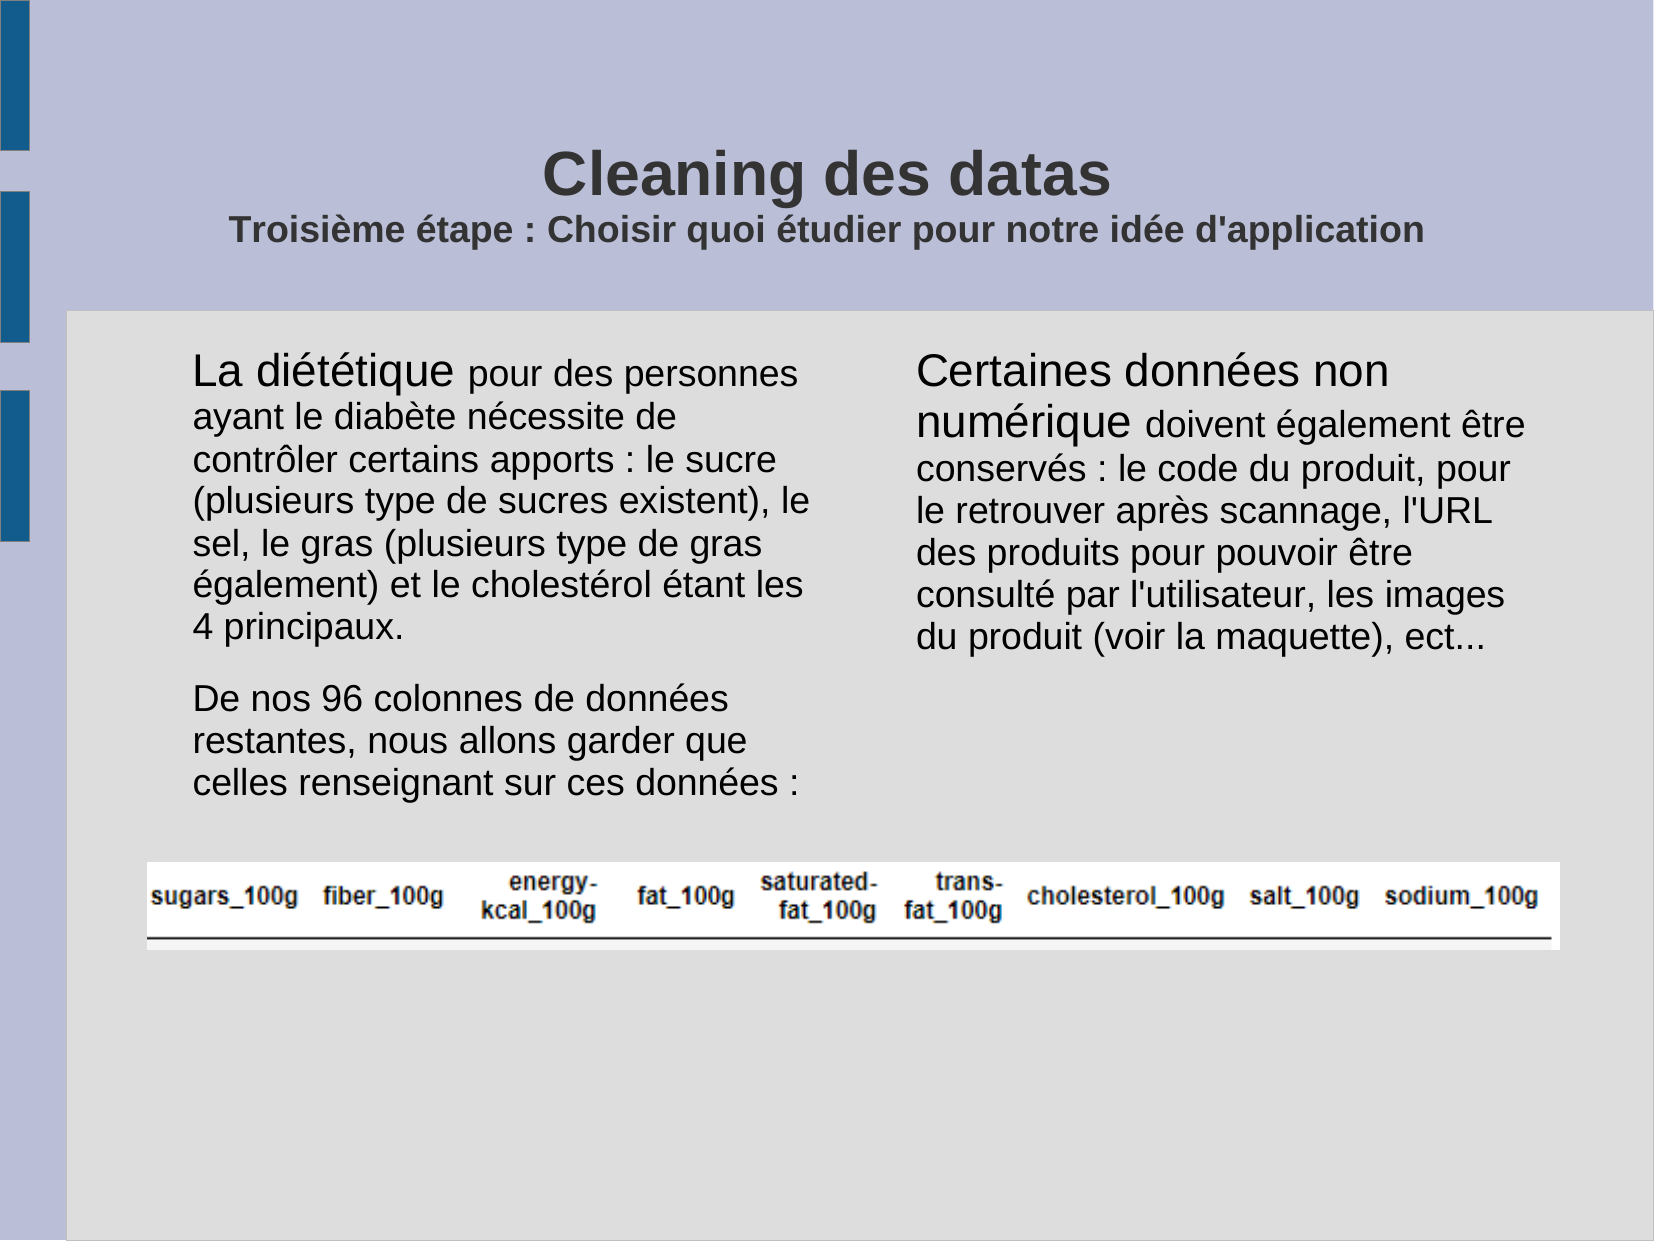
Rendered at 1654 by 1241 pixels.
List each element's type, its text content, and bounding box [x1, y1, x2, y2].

title Cleaning des datas Troisième étape : Choisir quoi étudier pour notre idée d'application [121, 91, 1534, 299]
list Certaines données non numérique doivent également être conservés : le code du produit, pour le retrouver après scannage, l'URL des produits pour pouvoir être consulté par l'utilisateur, les images du produit (voir la maquette), ect... [845, 344, 1535, 718]
list La diététique pour des personnes ayant le diabète nécessite de contrôler certains apports : le sucre (plusieurs type de sucres existent), le sel, le gras (plusieurs type de gras également) et le cholestérol étant les 4 principaux. De nos 96 colonnes de données restantes, nous allons garder que celles renseignant sur ces données : [121, 344, 811, 804]
picture [147, 862, 1560, 950]
